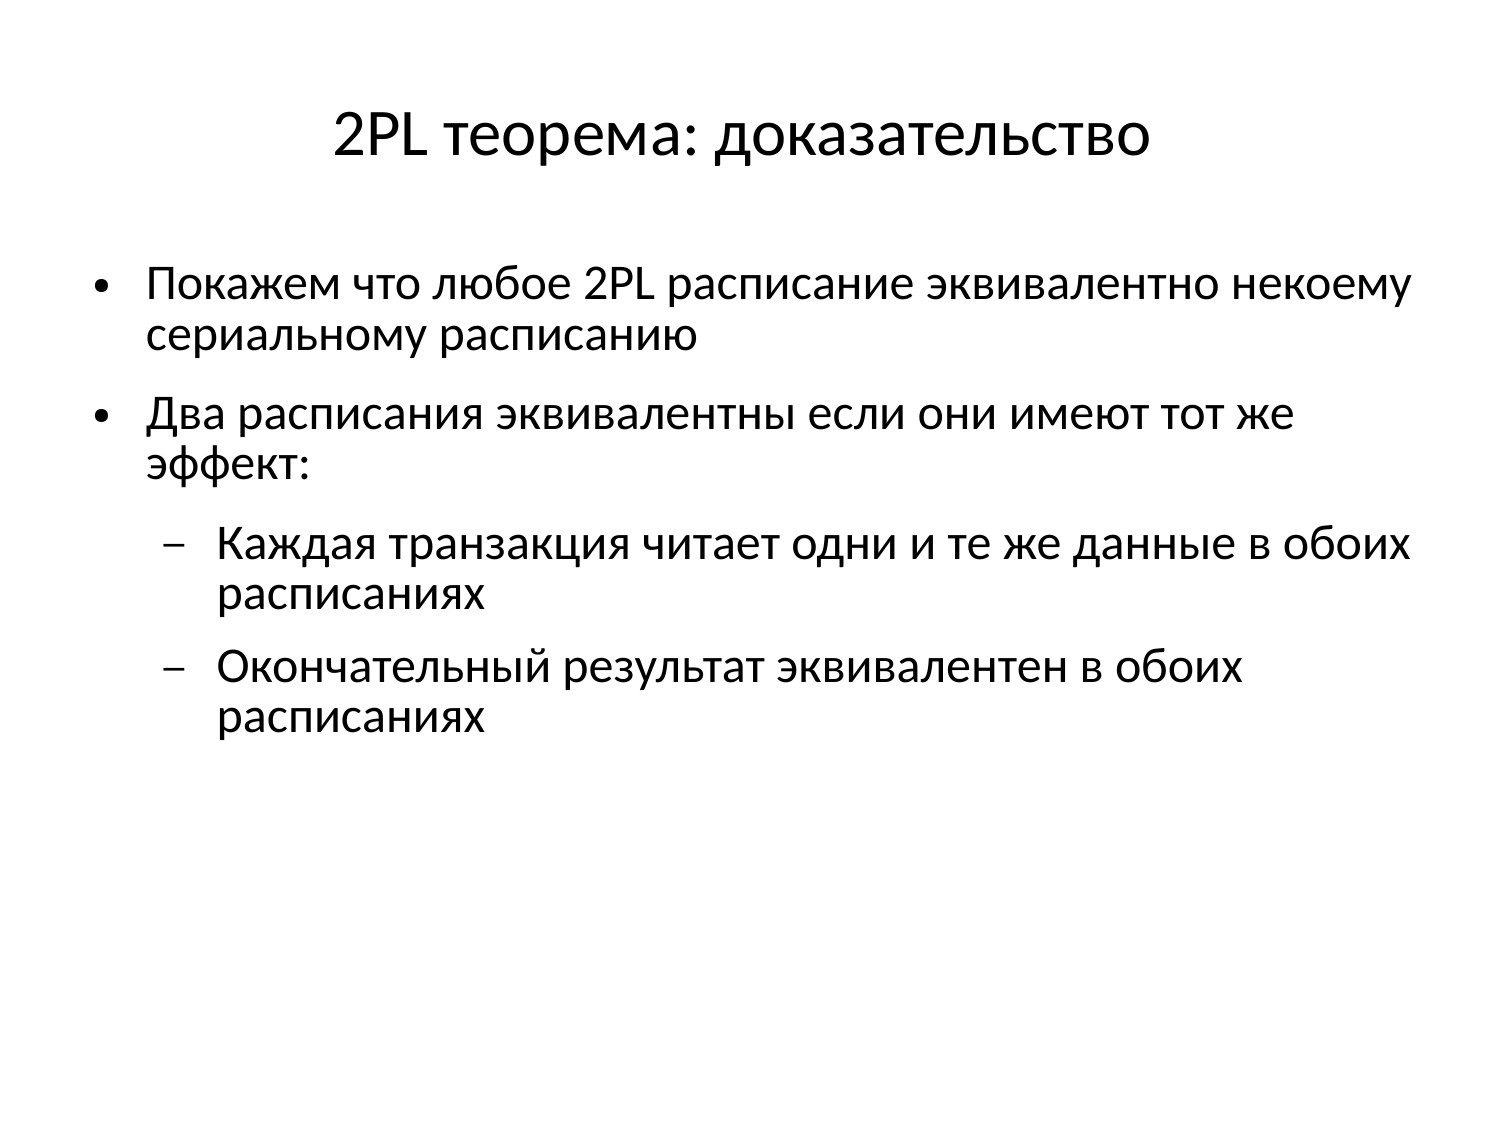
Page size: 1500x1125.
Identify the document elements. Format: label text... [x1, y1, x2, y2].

list Покажем что любое 2PL расписание эквивалентно некоему сериальному расписанию Два расписания эквивалентны если они имеют тот же эффект: Каждая транзакция читает одни и те же данные в обоих расписаниях Окончательный результат эквивалентен в обоих расписаниях [75, 262, 1425, 1005]
title 2PL теорема: доказательство [75, 45, 1425, 233]
